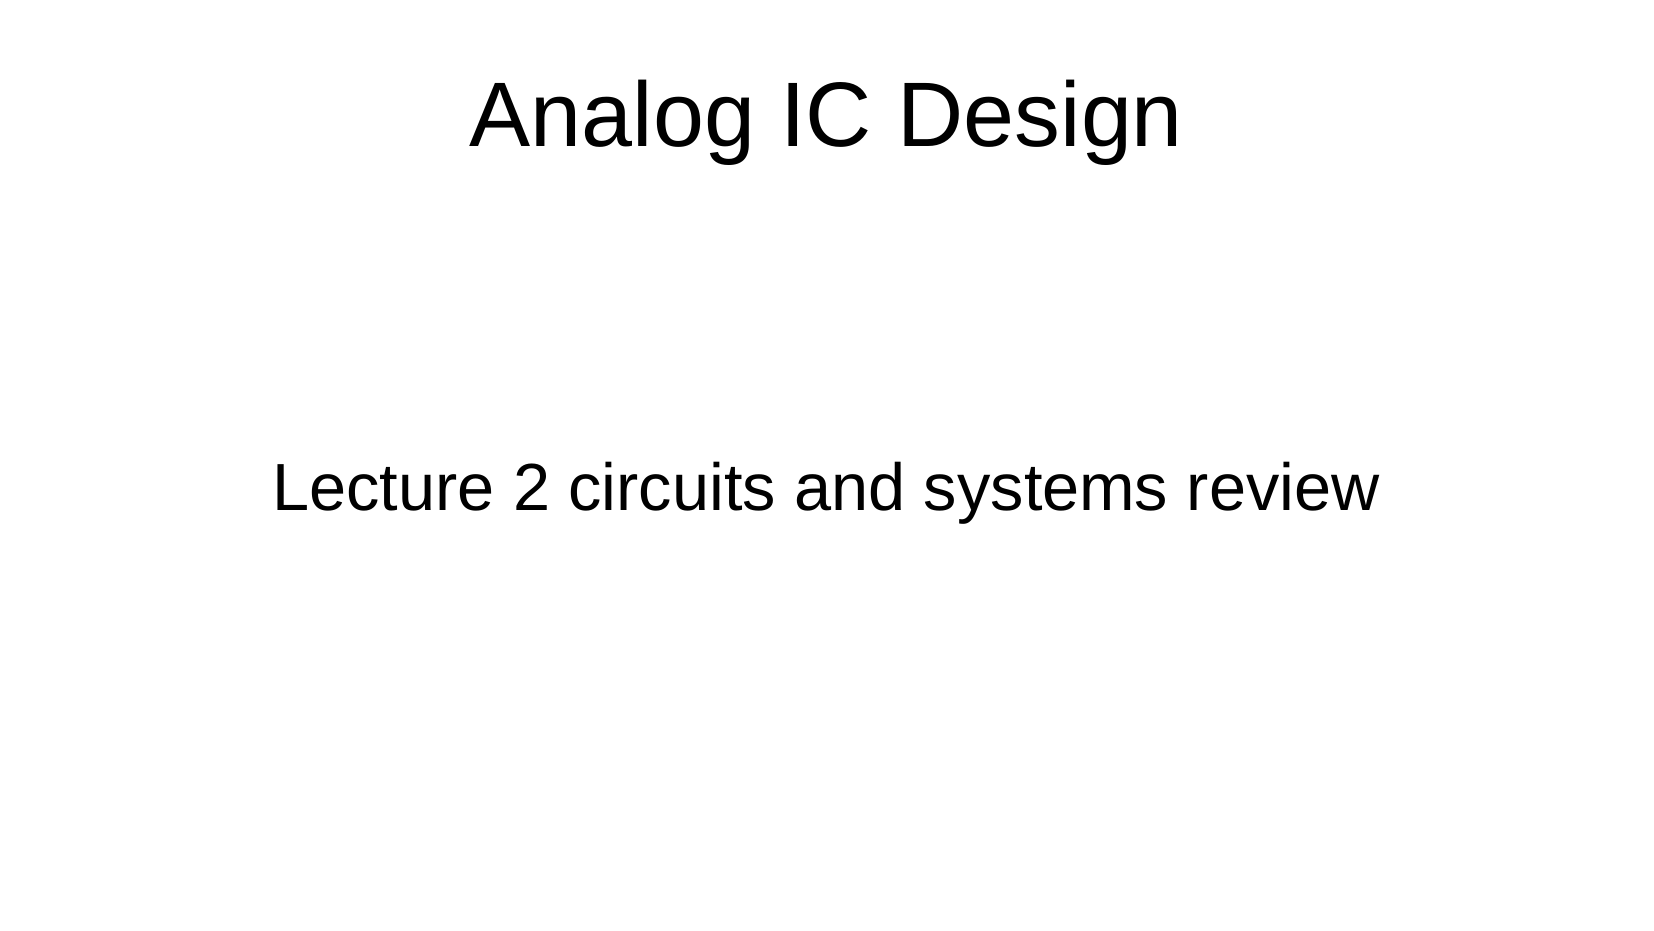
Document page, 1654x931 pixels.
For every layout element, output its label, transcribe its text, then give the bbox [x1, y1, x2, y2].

title Analog IC Design [82, 37, 1571, 193]
subtitle Lecture 2 circuits and systems review [82, 217, 1571, 758]
